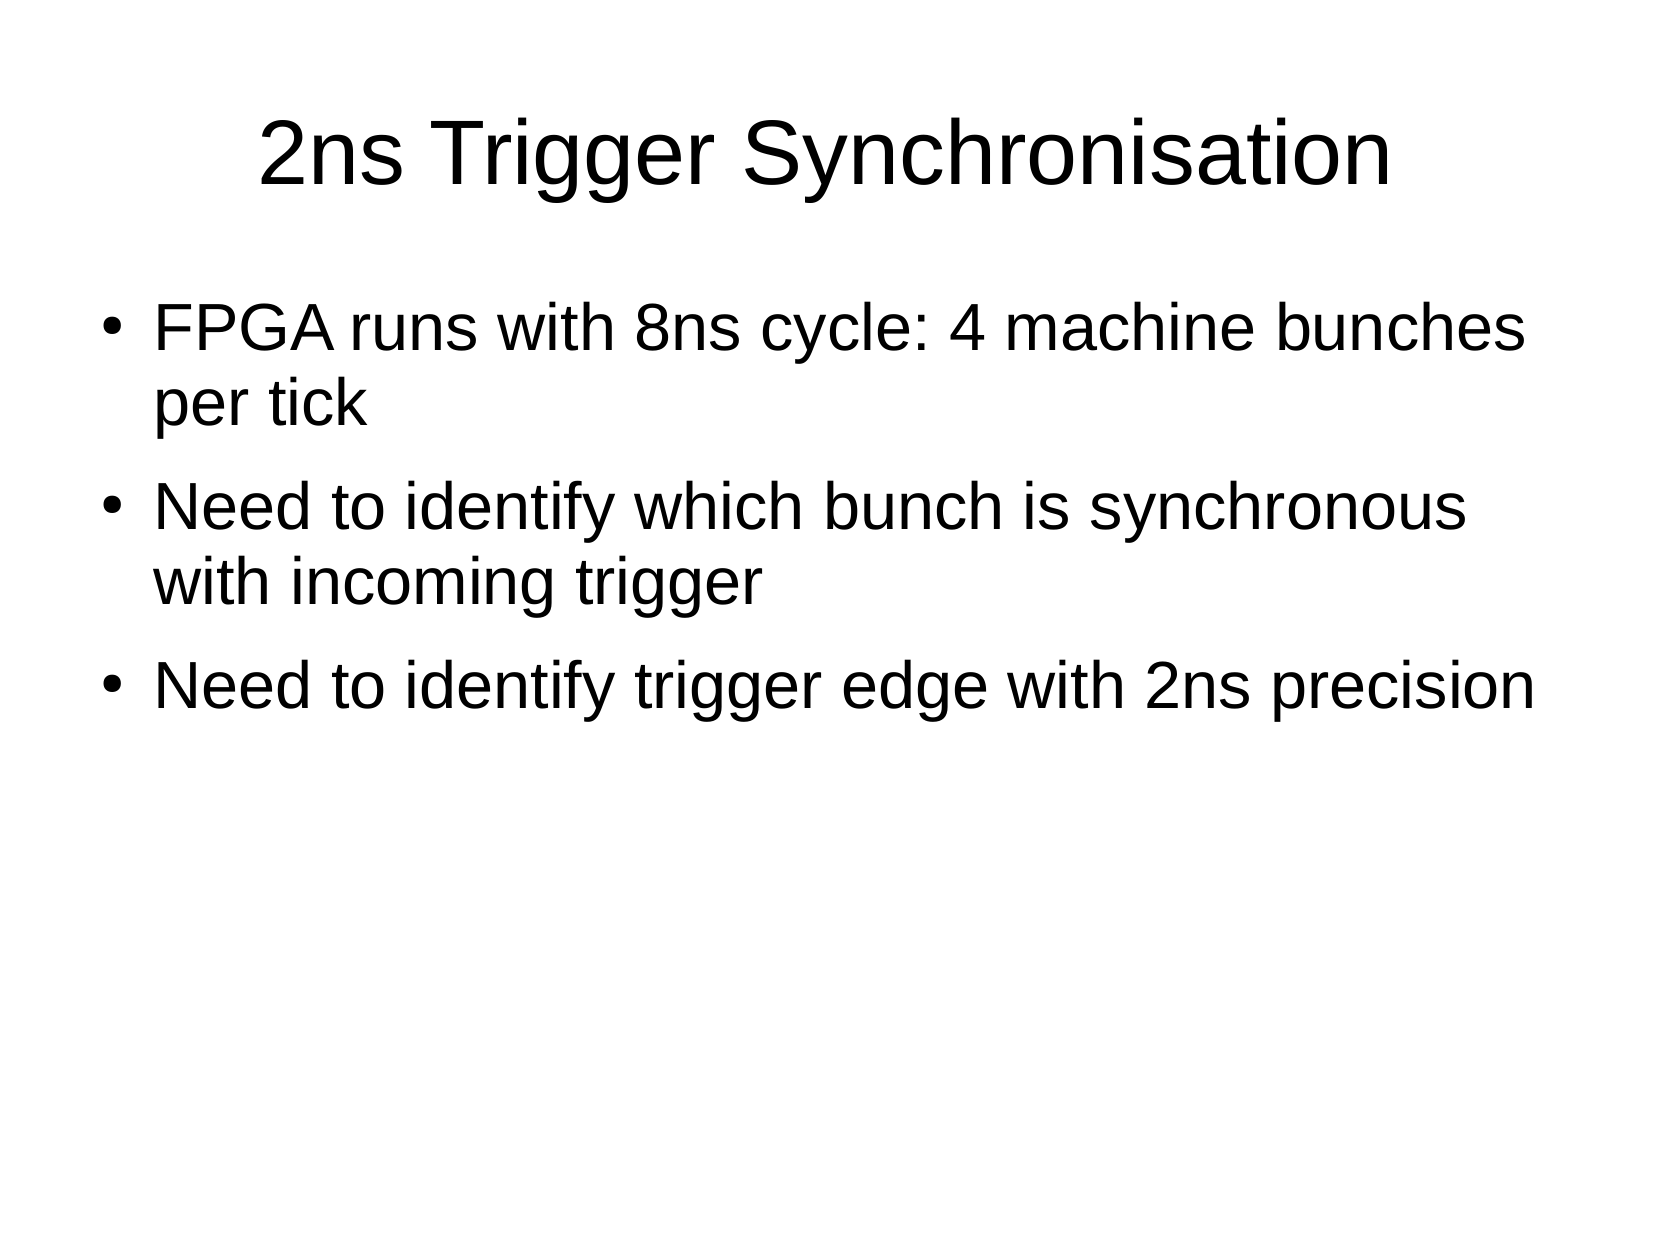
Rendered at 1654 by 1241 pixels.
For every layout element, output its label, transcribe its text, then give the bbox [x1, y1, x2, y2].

list FPGA runs with 8ns cycle: 4 machine bunches per tick Need to identify which bunch is synchronous with incoming trigger Need to identify trigger edge with 2ns precision [82, 290, 1571, 1010]
title 2ns Trigger Synchronisation [82, 49, 1571, 257]
